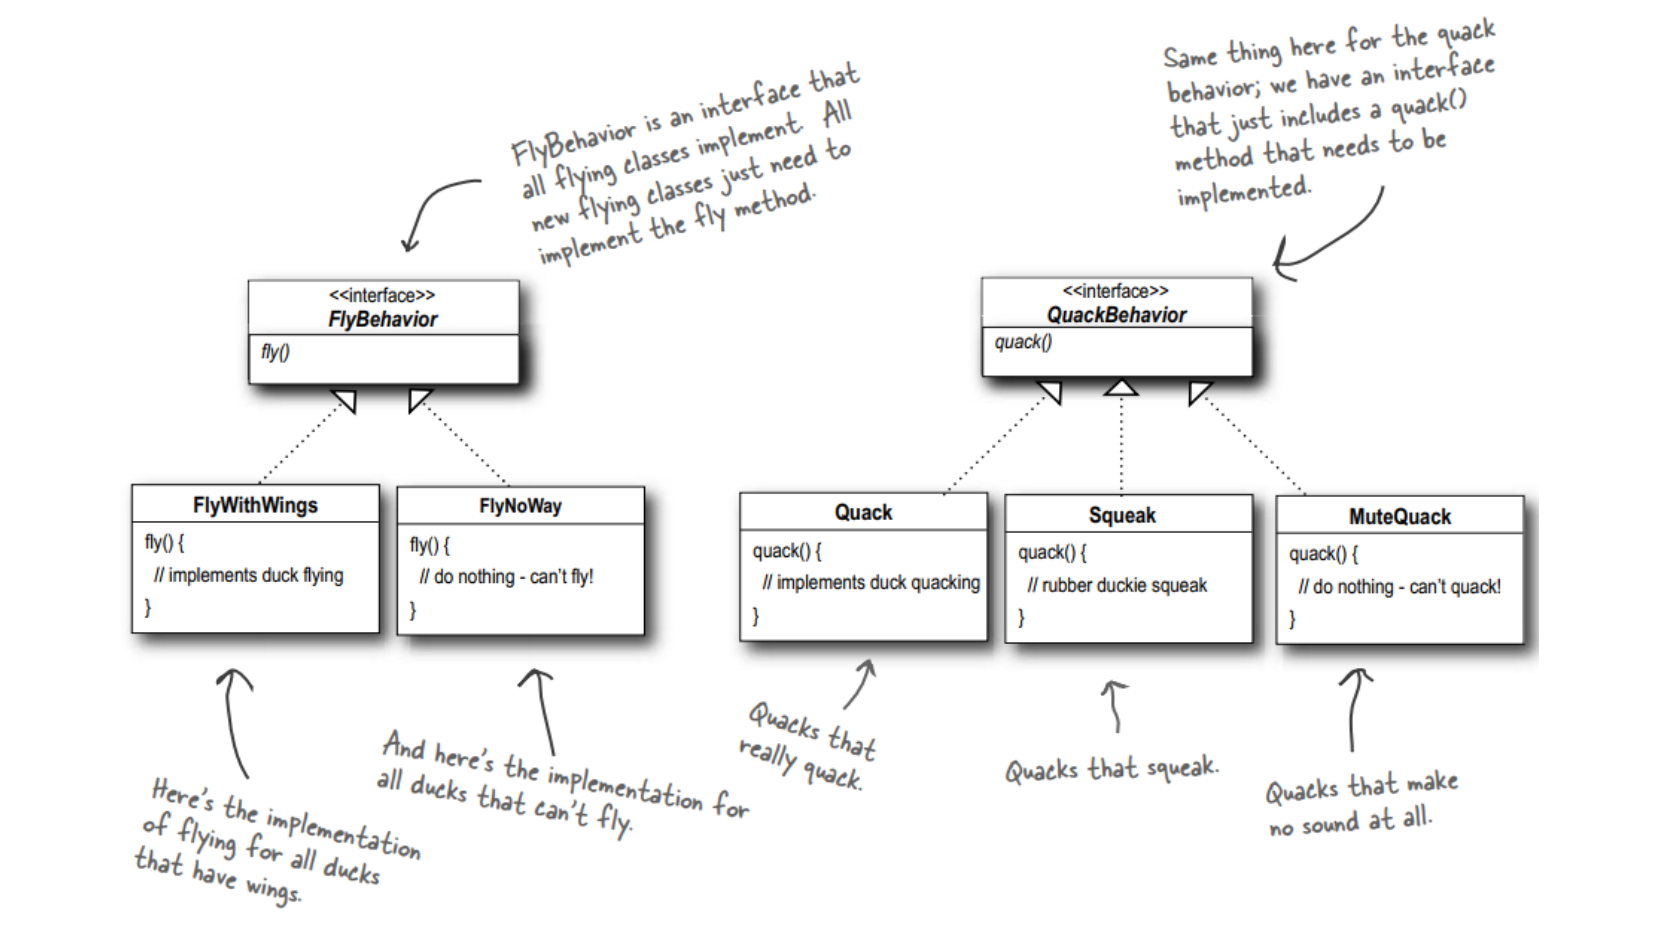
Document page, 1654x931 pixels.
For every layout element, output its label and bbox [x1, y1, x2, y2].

picture [105, 14, 1539, 916]
